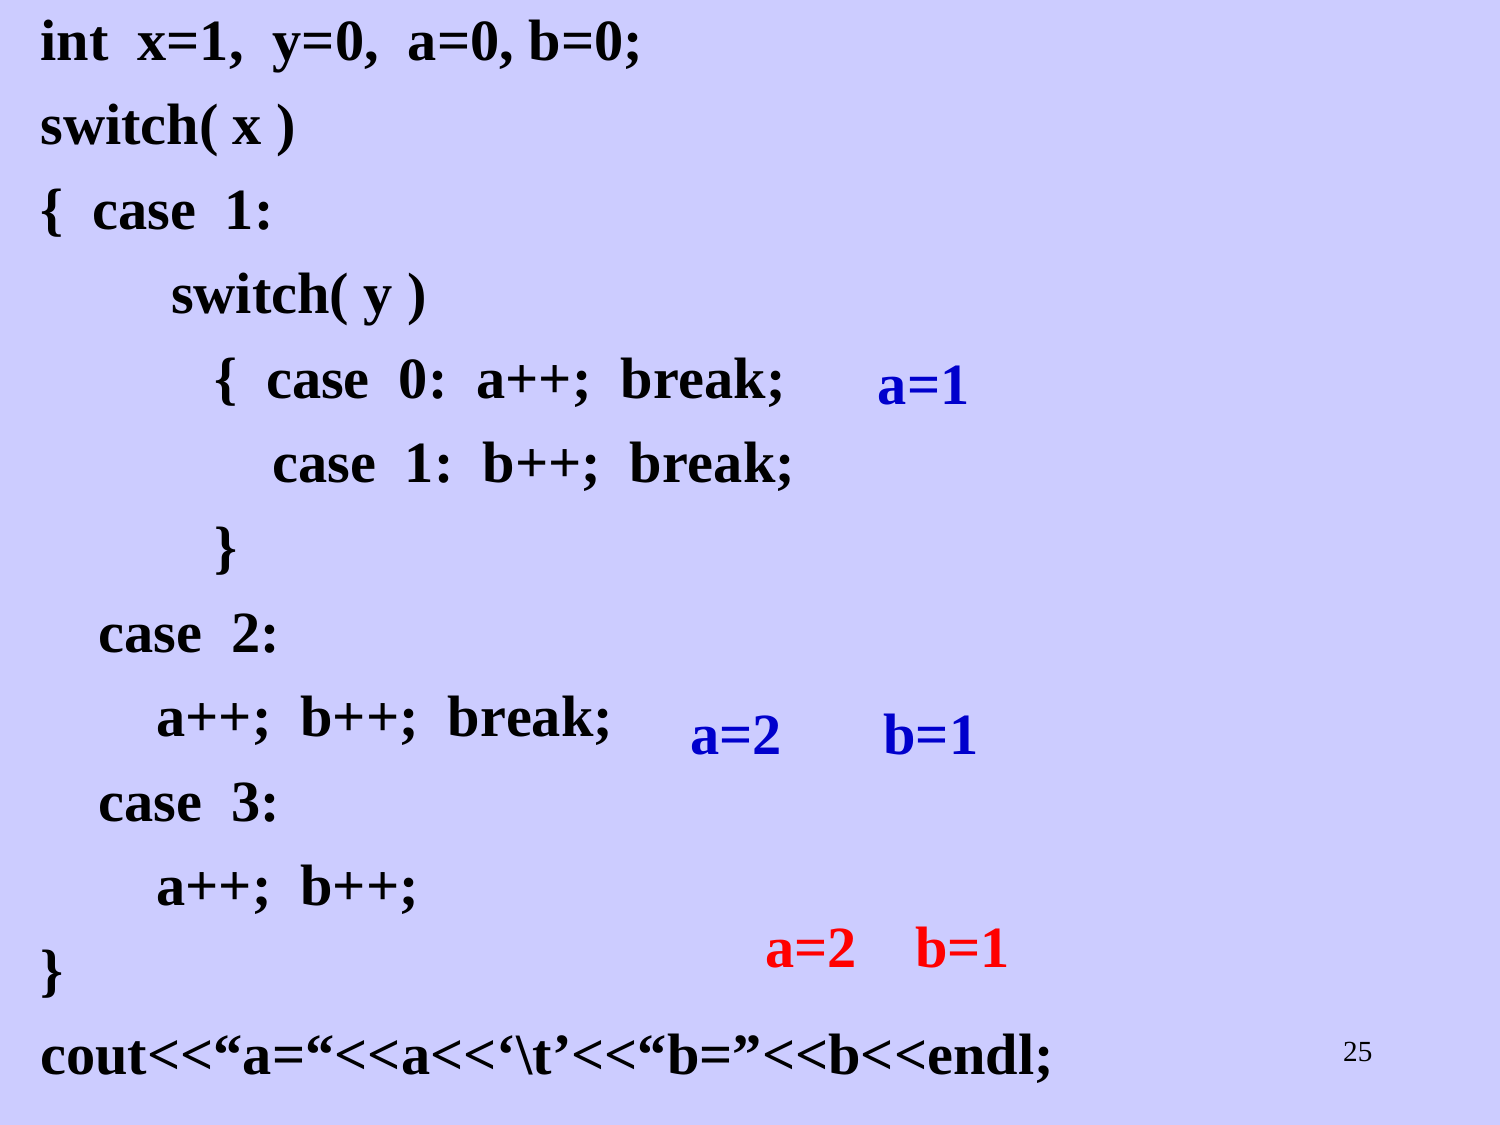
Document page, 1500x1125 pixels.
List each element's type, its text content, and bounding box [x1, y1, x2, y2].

text_box a=1 [875, 337, 1026, 419]
text_box <编号> [1074, 1025, 1388, 1101]
text_box a=2 b=1 [762, 900, 1138, 981]
text_box int x=1, y=0, a=0, b=0; switch( x ) { case 1: switch( y ) { case 0: a++; break; case 1: b++; break; } case 2: a++; b++; break; case 3: a++; b++; } cout<<“a=“<<a<<‘\t’<<“b=”<<b<<endl; [37, 0, 1101, 1089]
text_box a=2 b=1 [687, 687, 1063, 769]
